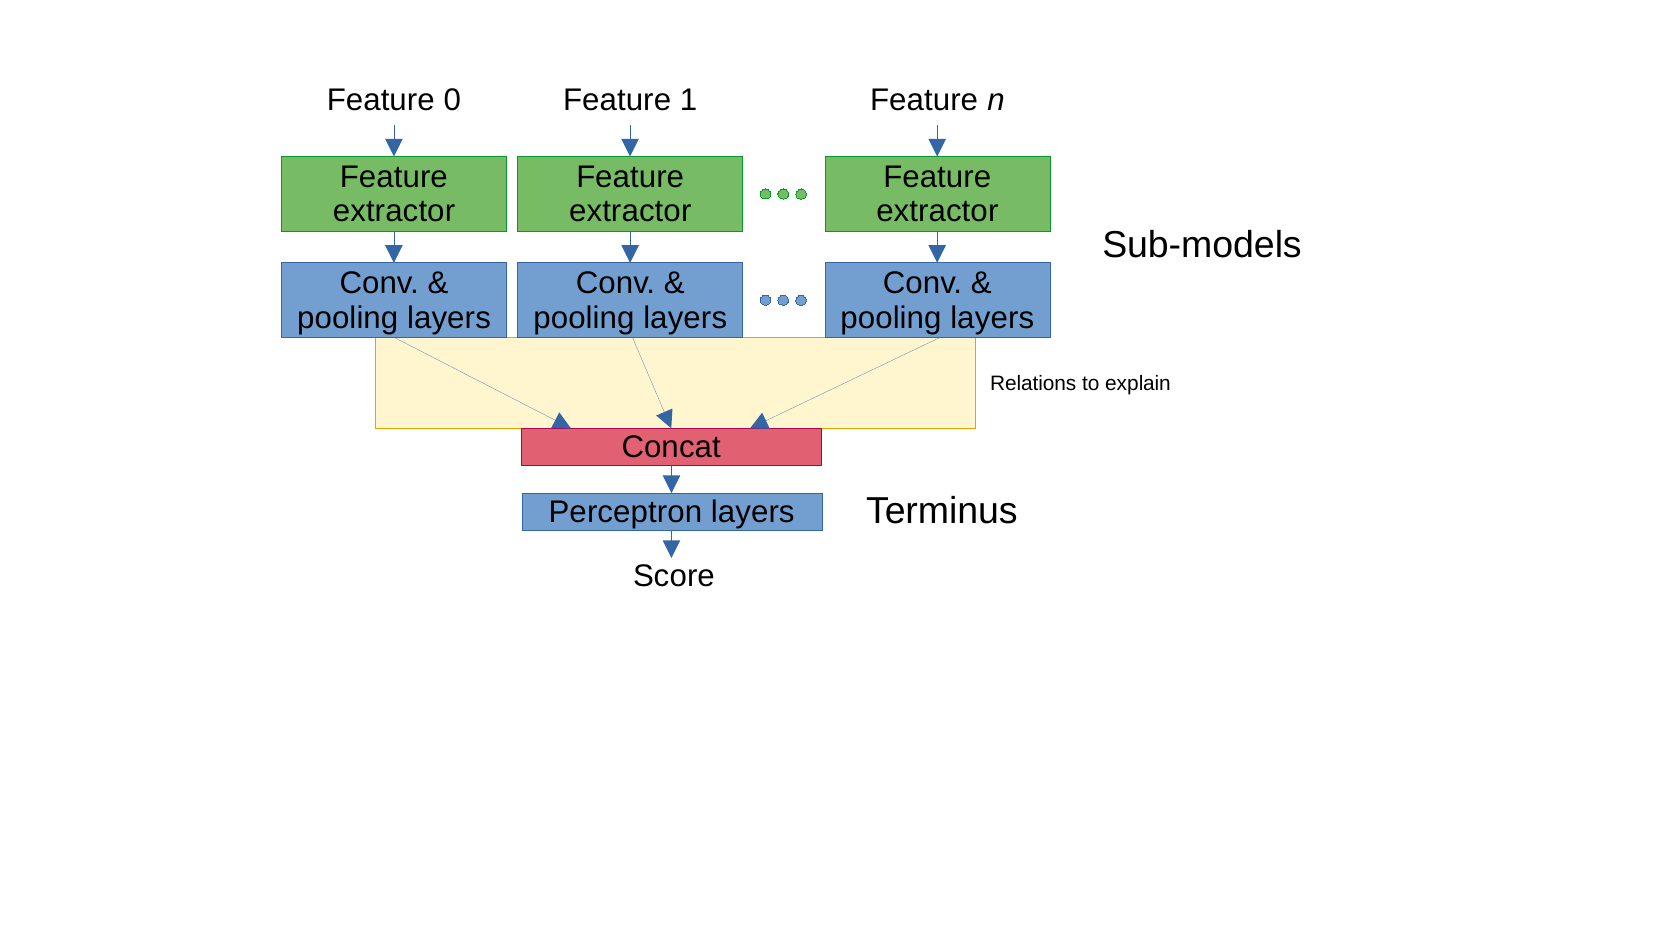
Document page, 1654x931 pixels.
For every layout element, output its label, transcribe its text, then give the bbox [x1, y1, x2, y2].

text_box [760, 188, 771, 199]
text_box Concat [521, 428, 822, 466]
text_box [795, 188, 807, 200]
text_box Conv. & pooling layers [281, 262, 507, 338]
text_box Sub-models [1087, 216, 1351, 274]
text_box Feature extractor [517, 156, 743, 232]
text_box Feature extractor [825, 156, 1051, 232]
text_box [760, 295, 771, 306]
text_box Relations to explain [975, 364, 1238, 411]
text_box [767, 338, 976, 429]
text_box Feature 1 [517, 61, 743, 137]
text_box Perceptron layers [522, 493, 823, 531]
text_box [777, 295, 789, 306]
text_box [634, 337, 936, 428]
text_box Score [524, 550, 825, 601]
text_box [795, 295, 807, 306]
text_box Feature n [825, 61, 1051, 137]
text_box Conv. & pooling layers [825, 262, 1051, 338]
text_box Terminus [851, 482, 1114, 540]
text_box [375, 338, 554, 429]
text_box [777, 188, 789, 200]
text_box Feature extractor [281, 156, 507, 232]
text_box [398, 337, 669, 428]
text_box Conv. & pooling layers [517, 262, 743, 338]
text_box Feature 0 [281, 61, 507, 137]
